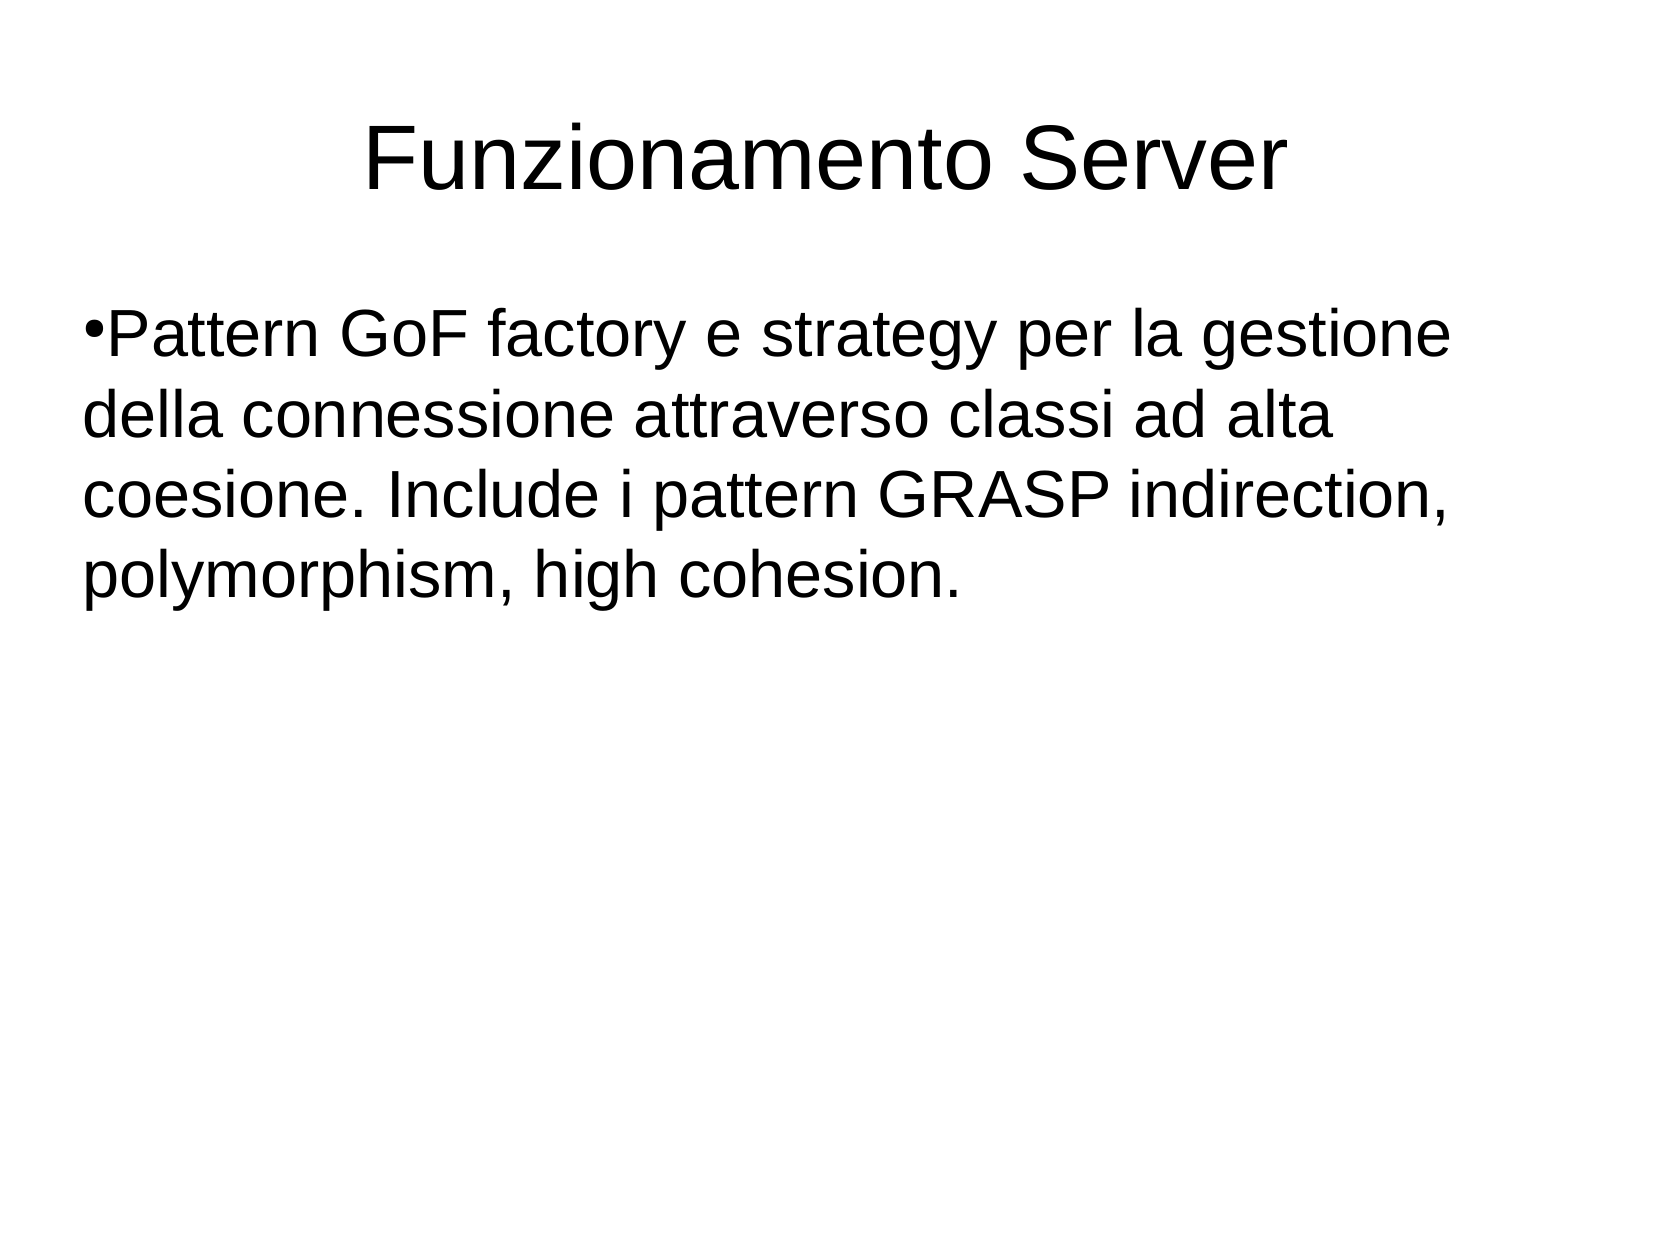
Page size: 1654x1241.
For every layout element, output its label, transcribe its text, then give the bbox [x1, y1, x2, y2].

title Funzionamento Server [82, 49, 1571, 257]
list Pattern GoF factory e strategy per la gestione della connessione attraverso classi ad alta coesione. Include i pattern GRASP indirection, polymorphism, high cohesion. [82, 290, 1571, 1010]
